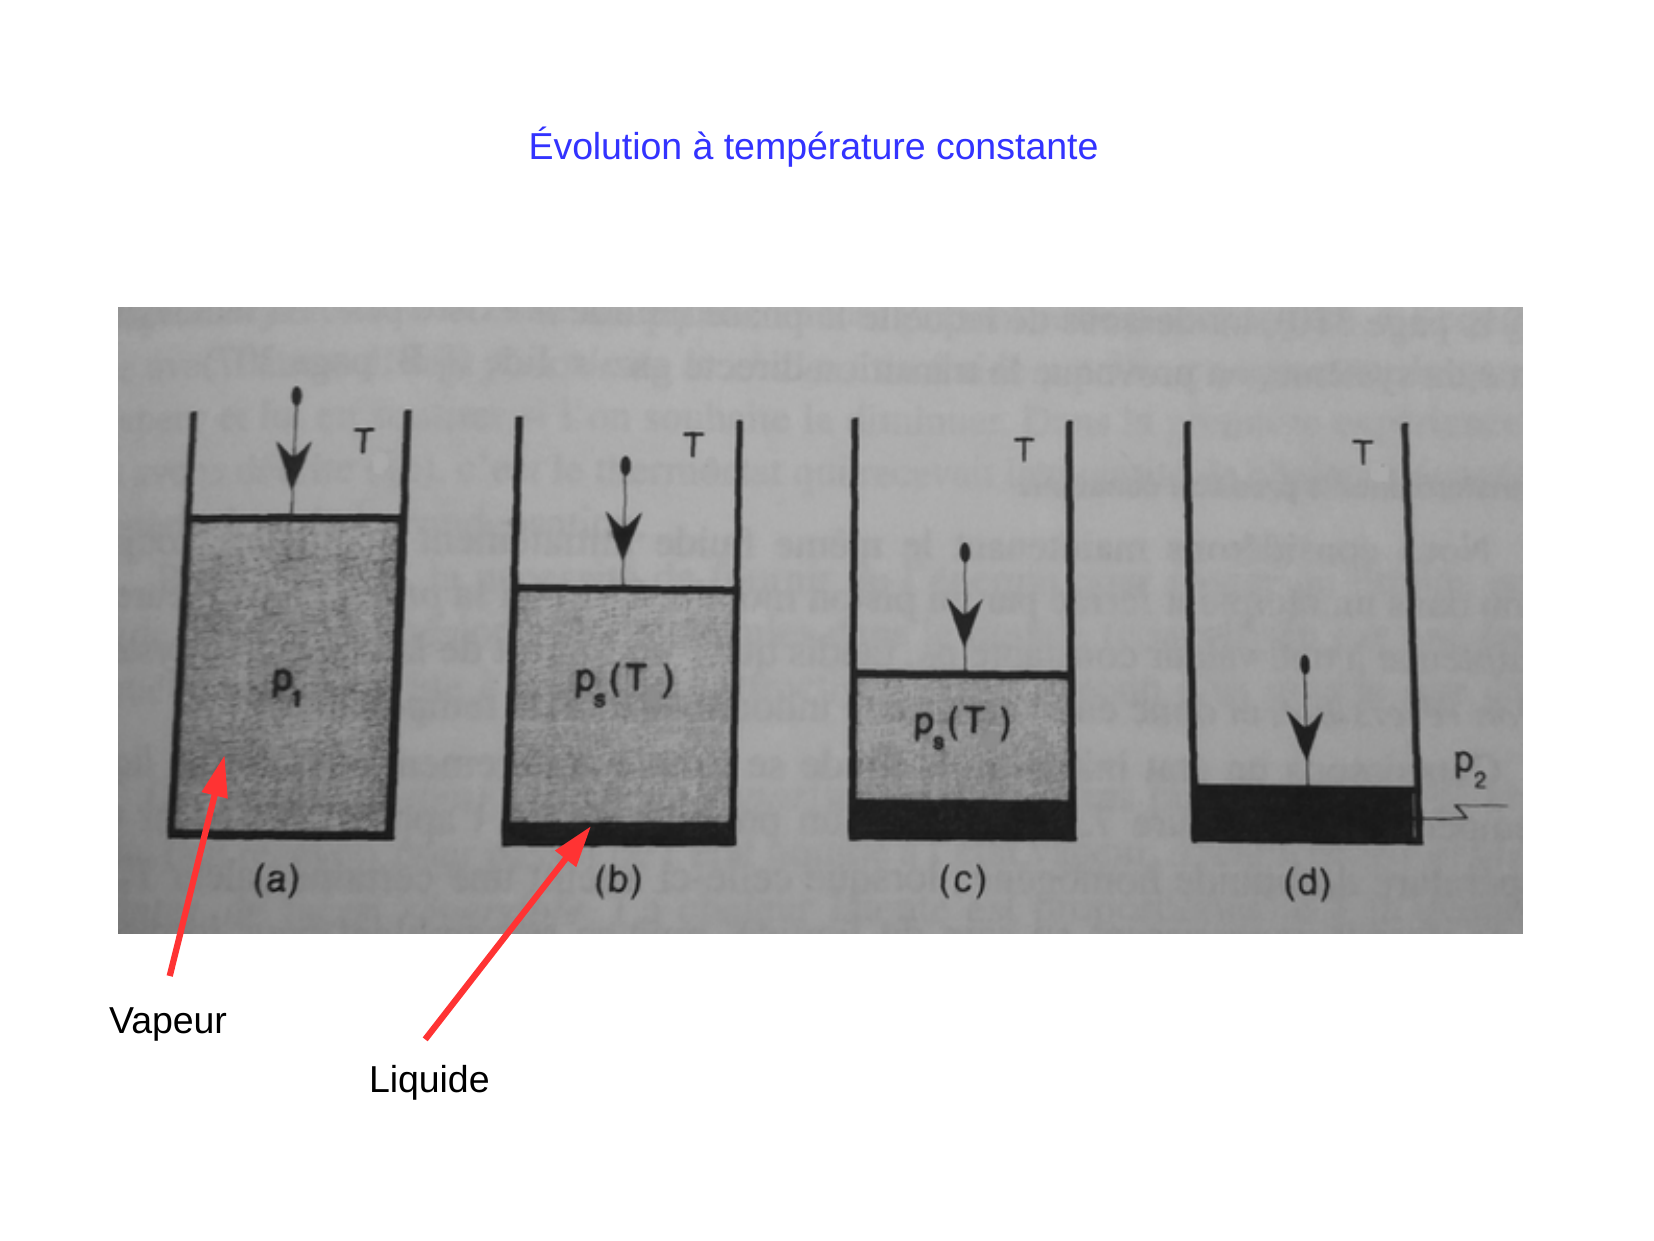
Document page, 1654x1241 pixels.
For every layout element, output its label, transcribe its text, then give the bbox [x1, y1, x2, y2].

text_box Vapeur [94, 992, 249, 1050]
text_box Évolution à température constante [513, 118, 1123, 176]
picture [118, 307, 1523, 934]
text_box Liquide [354, 1051, 508, 1109]
